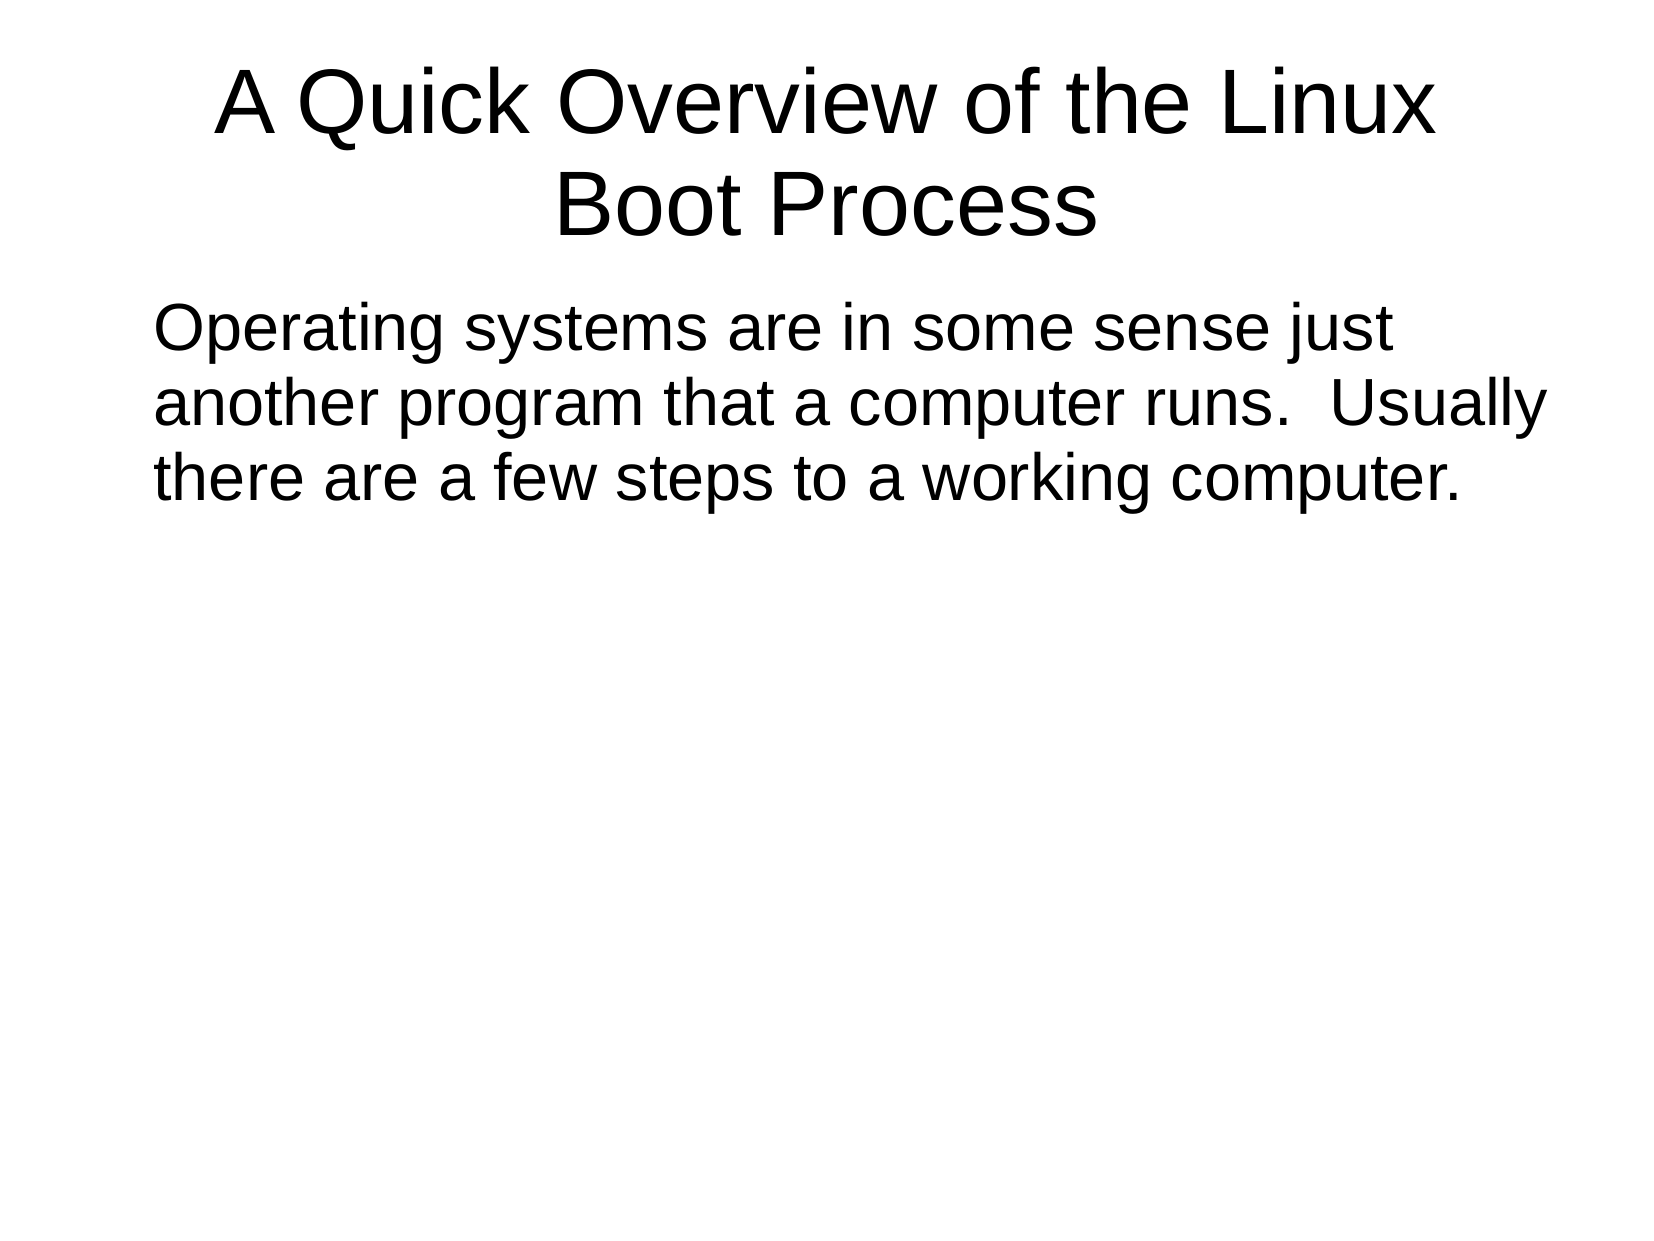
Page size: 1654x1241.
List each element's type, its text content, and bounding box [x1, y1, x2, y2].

title A Quick Overview of the Linux Boot Process [82, 49, 1571, 257]
list Operating systems are in some sense just another program that a computer runs. Usually there are a few steps to a working computer. [82, 290, 1571, 1010]
